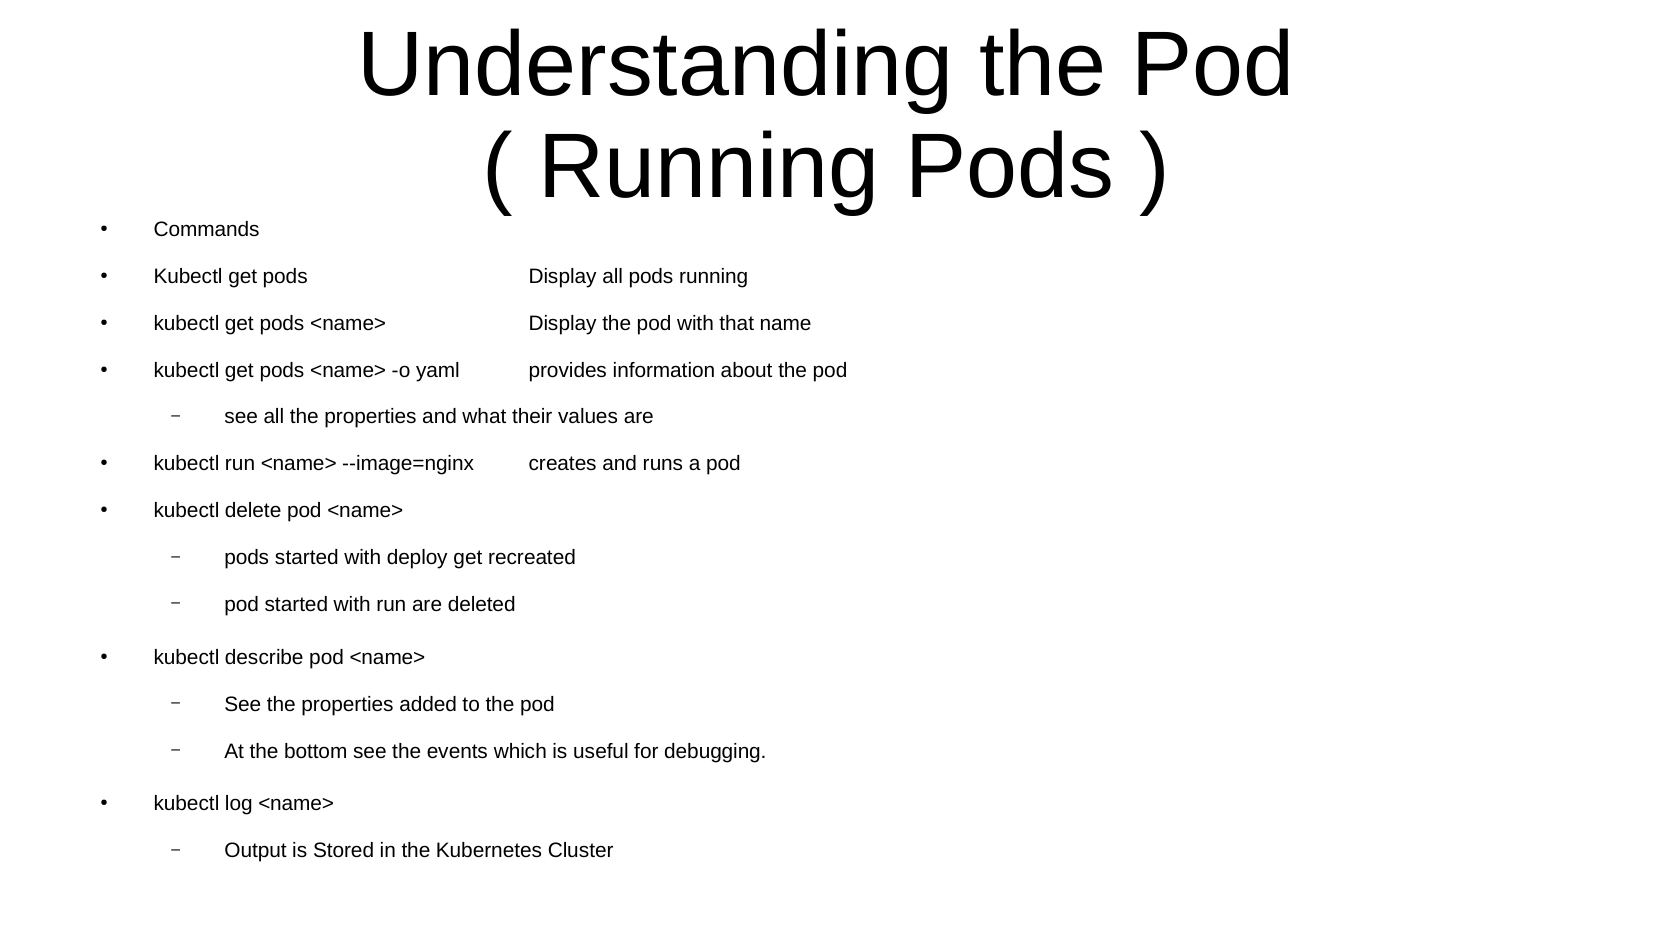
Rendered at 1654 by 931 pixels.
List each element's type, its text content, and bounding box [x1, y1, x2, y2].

list Commands Kubectl get pods Display all pods running kubectl get pods <name> Display the pod with that name kubectl get pods <name> -o yaml provides information about the pod see all the properties and what their values are kubectl run <name> --image=nginx creates and runs a pod kubectl delete pod <name> pods started with deploy get recreated pod started with run are deleted kubectl describe pod <name> See the properties added to the pod At the bottom see the events which is useful for debugging. kubectl log <name> Output is Stored in the Kubernetes Cluster [82, 217, 1613, 901]
title Understanding the Pod ( Running Pods ) [82, 12, 1571, 217]
